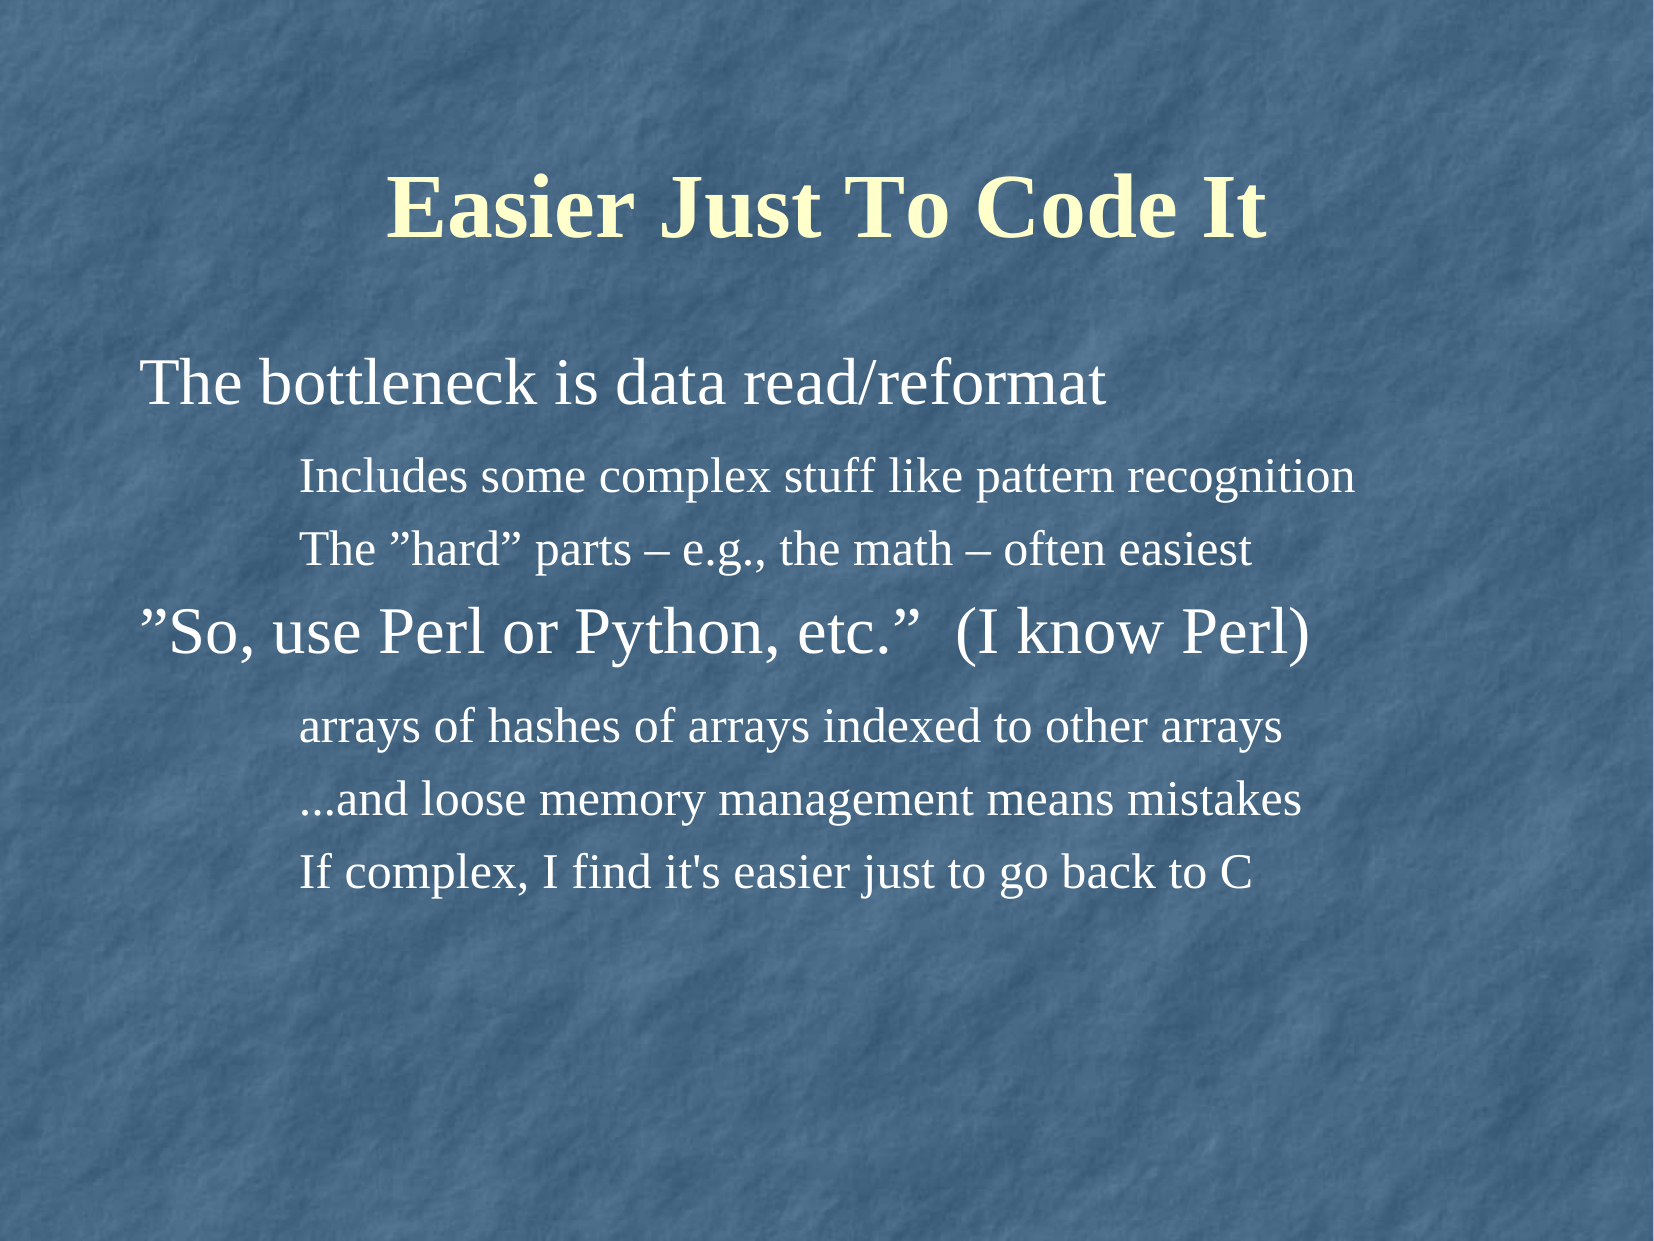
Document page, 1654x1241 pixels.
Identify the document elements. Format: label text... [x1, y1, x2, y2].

picture [0, 0, 1654, 1241]
list The bottleneck is data read/reformat Includes some complex stuff like pattern recognition The ”hard” parts – e.g., the math – often easiest ”So, use Perl or Python, etc.” (I know Perl) arrays of hashes of arrays indexed to other arrays ...and loose memory management means mistakes If complex, I find it's easier just to go back to C [121, 344, 1534, 1127]
title Easier Just To Code It [121, 102, 1534, 311]
